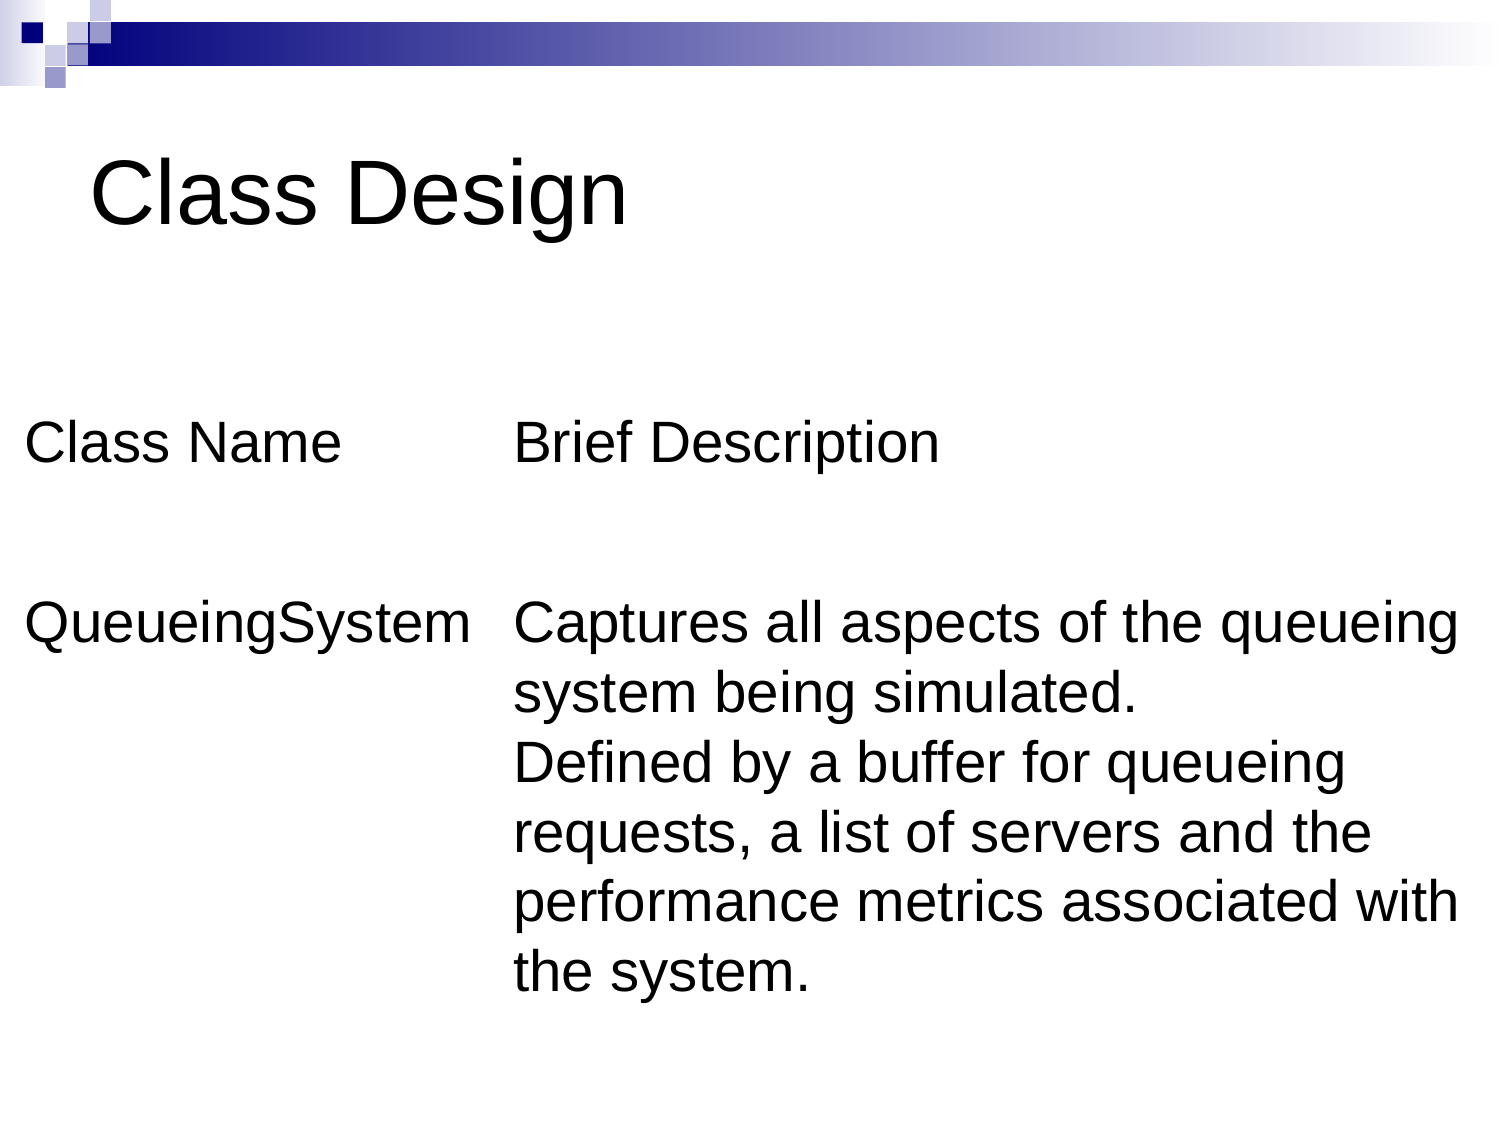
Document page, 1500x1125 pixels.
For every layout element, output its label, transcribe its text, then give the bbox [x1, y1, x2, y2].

table_header Class Name [10, 325, 498, 481]
table_cell [498, 1064, 1498, 1125]
title Class Design [75, 75, 1426, 301]
table_header Brief Description [498, 325, 1498, 481]
table_cell Captures all aspects of the queueing system being simulated. Defined by a buffer for queueing requests, a list of servers and the performance metrics associated with the system. [498, 481, 1498, 1064]
table_cell QueueingSystem [10, 481, 498, 1064]
table_cell [10, 1064, 498, 1125]
